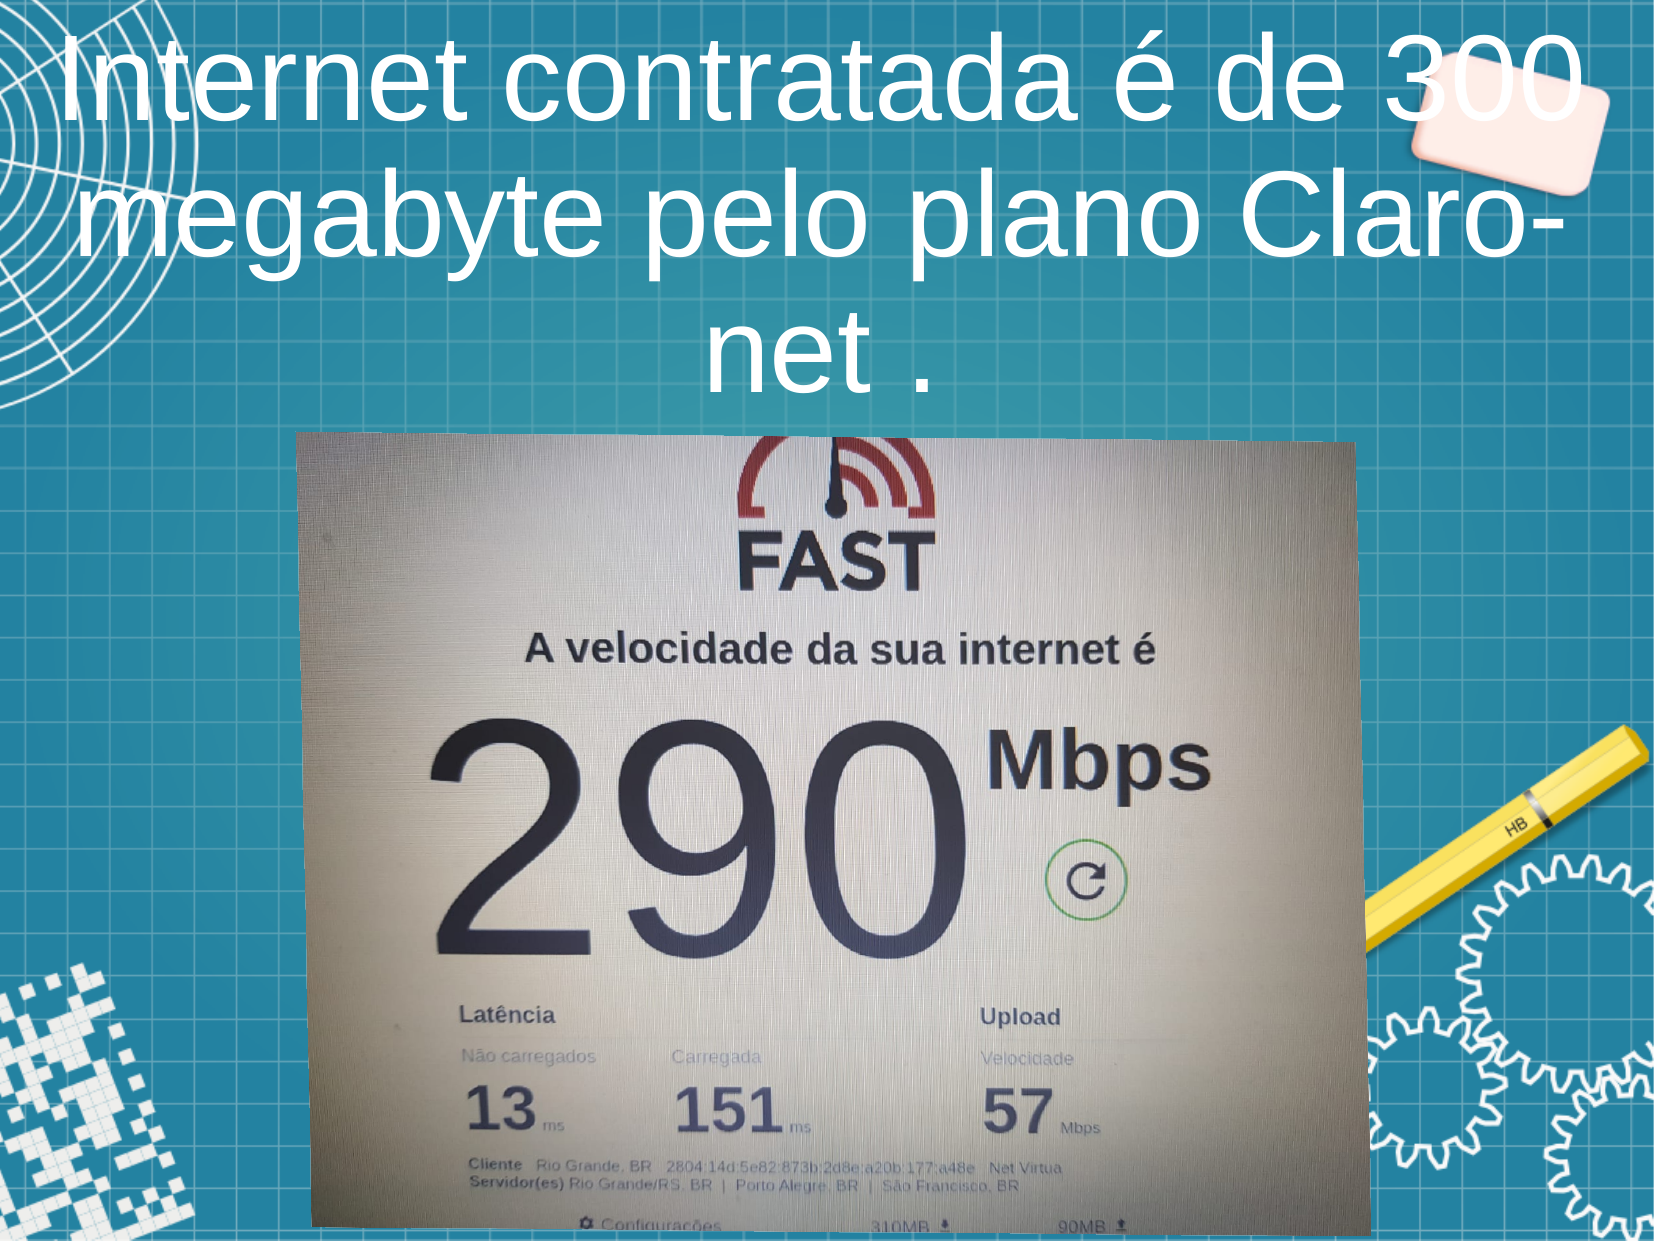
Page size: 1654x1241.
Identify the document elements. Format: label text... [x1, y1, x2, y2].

picture [0, 0, 1654, 1241]
title Internet contratada é de 300 megabyte pelo plano Claro-net . [23, 9, 1619, 419]
